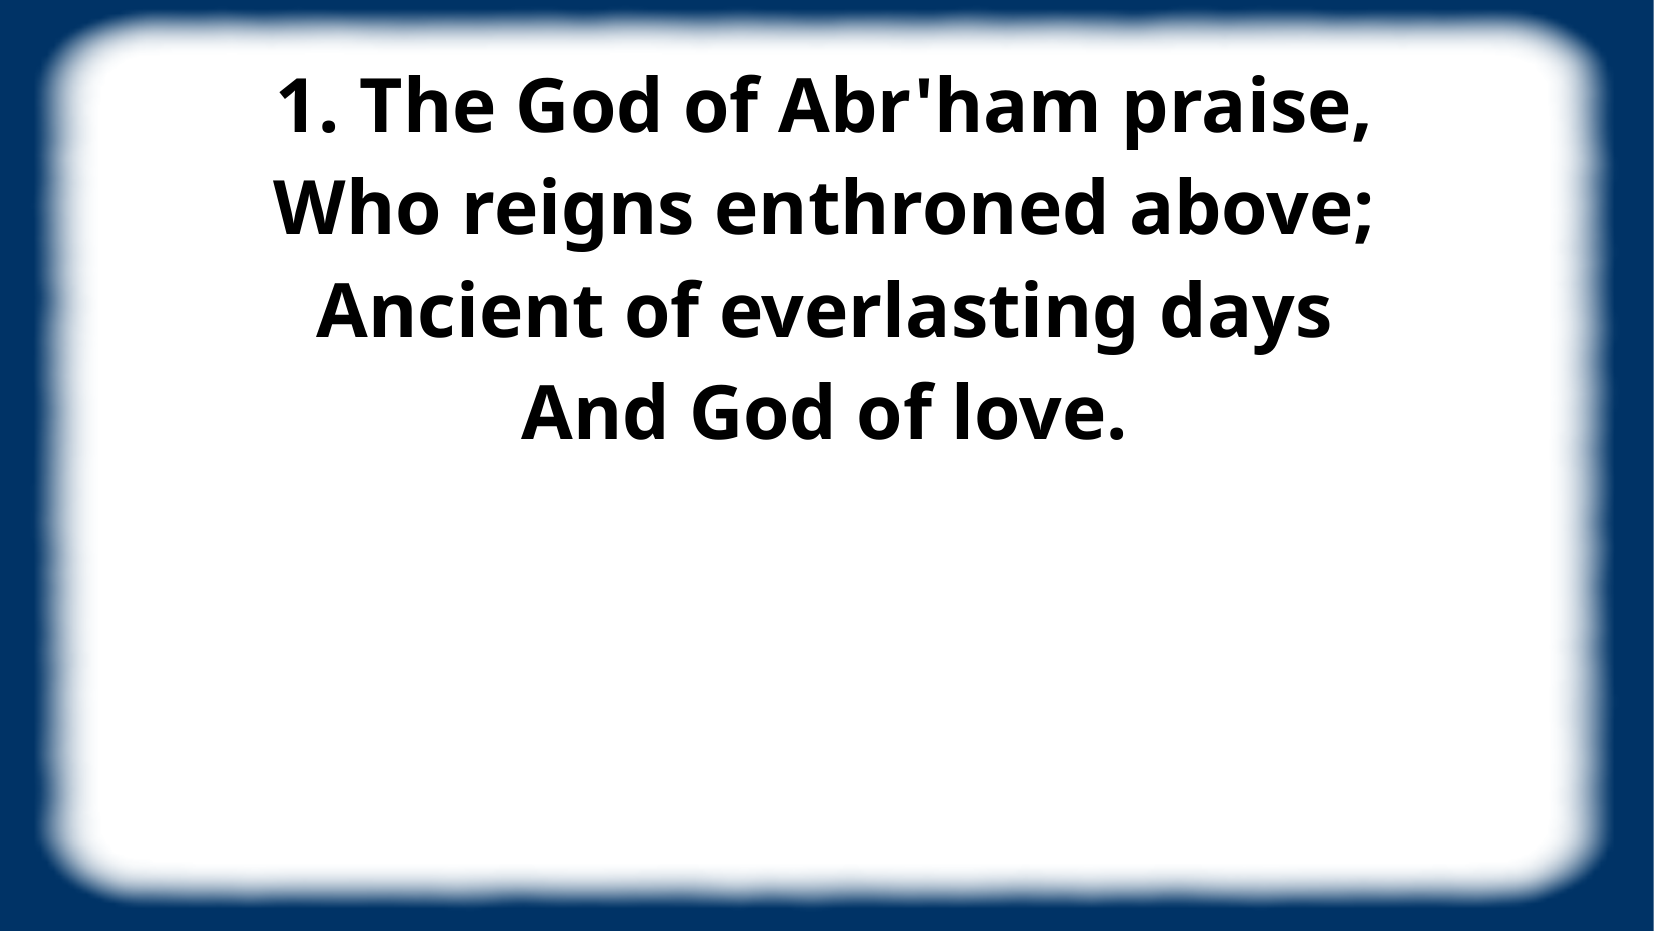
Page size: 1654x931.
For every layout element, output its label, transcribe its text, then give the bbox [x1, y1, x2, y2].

picture [0, 0, 1654, 931]
text_box 1. The God of Abr'ham praise, Who reigns enthroned above; Ancient of everlasting days And God of love. [105, 45, 1546, 460]
